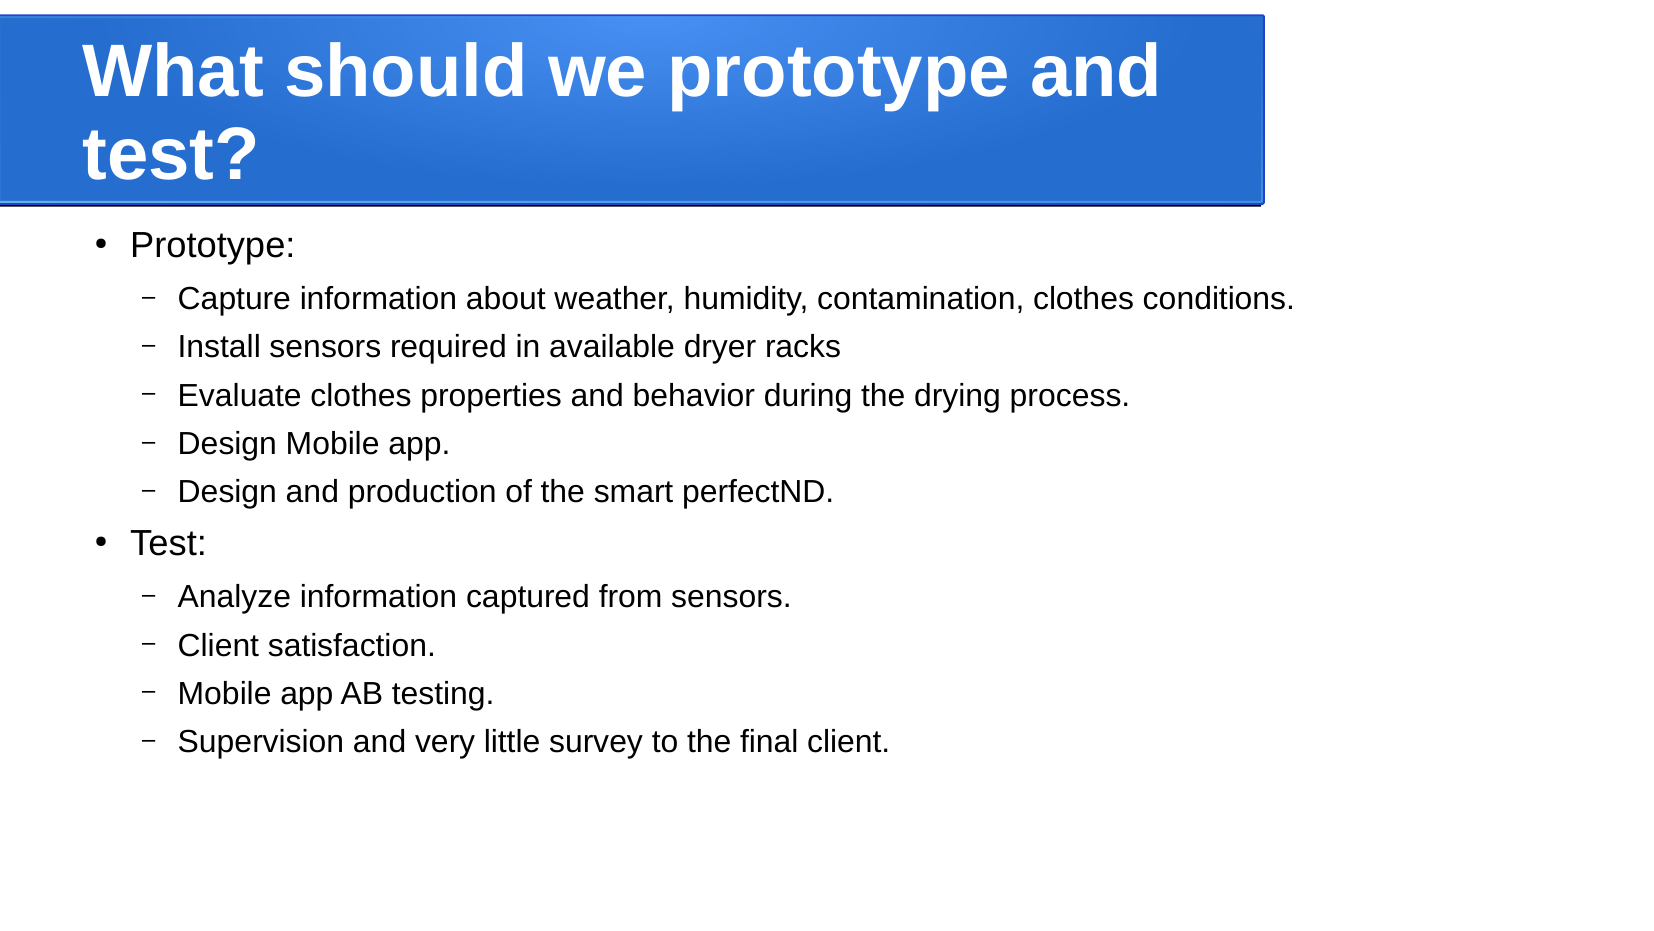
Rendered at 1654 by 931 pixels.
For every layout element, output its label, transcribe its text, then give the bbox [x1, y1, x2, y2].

title What should we prototype and test? [82, 29, 1235, 196]
list Prototype: Capture information about weather, humidity, contamination, clothes conditions. Install sensors required in available dryer racks Evaluate clothes properties and behavior during the drying process. Design Mobile app. Design and production of the smart perfectND. Test: Analyze information captured from sensors. Client satisfaction. Mobile app AB testing. Supervision and very little survey to the final client. [82, 224, 1571, 764]
